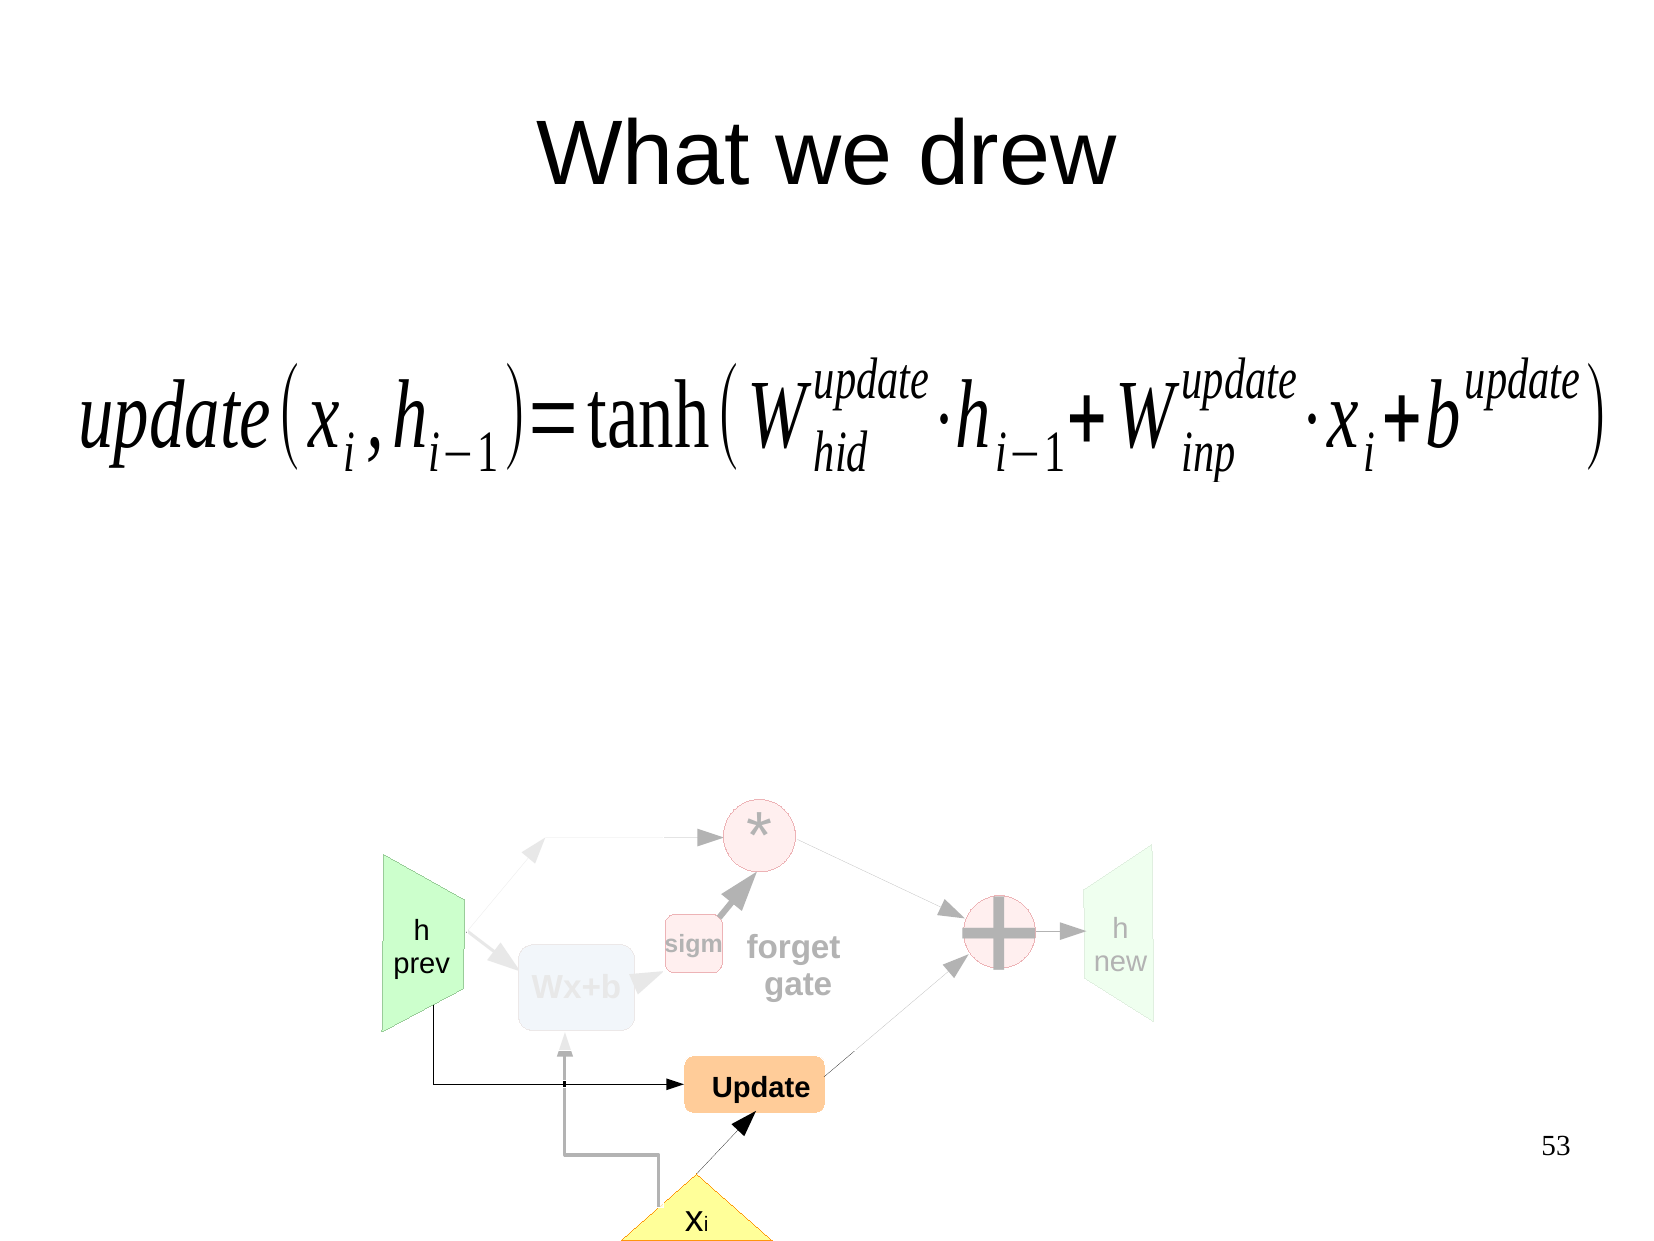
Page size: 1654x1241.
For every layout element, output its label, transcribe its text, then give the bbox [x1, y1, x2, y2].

text_box [467, 1087, 664, 1208]
chart [60, 343, 1626, 482]
text_box [383, 854, 465, 906]
text_box [381, 987, 464, 1032]
text_box [467, 776, 1200, 1081]
text_box xi [621, 1174, 773, 1241]
text_box h prev [378, 906, 466, 987]
text_box Update [697, 1063, 871, 1112]
title What we drew [82, 49, 1571, 257]
text_box [683, 1055, 825, 1114]
